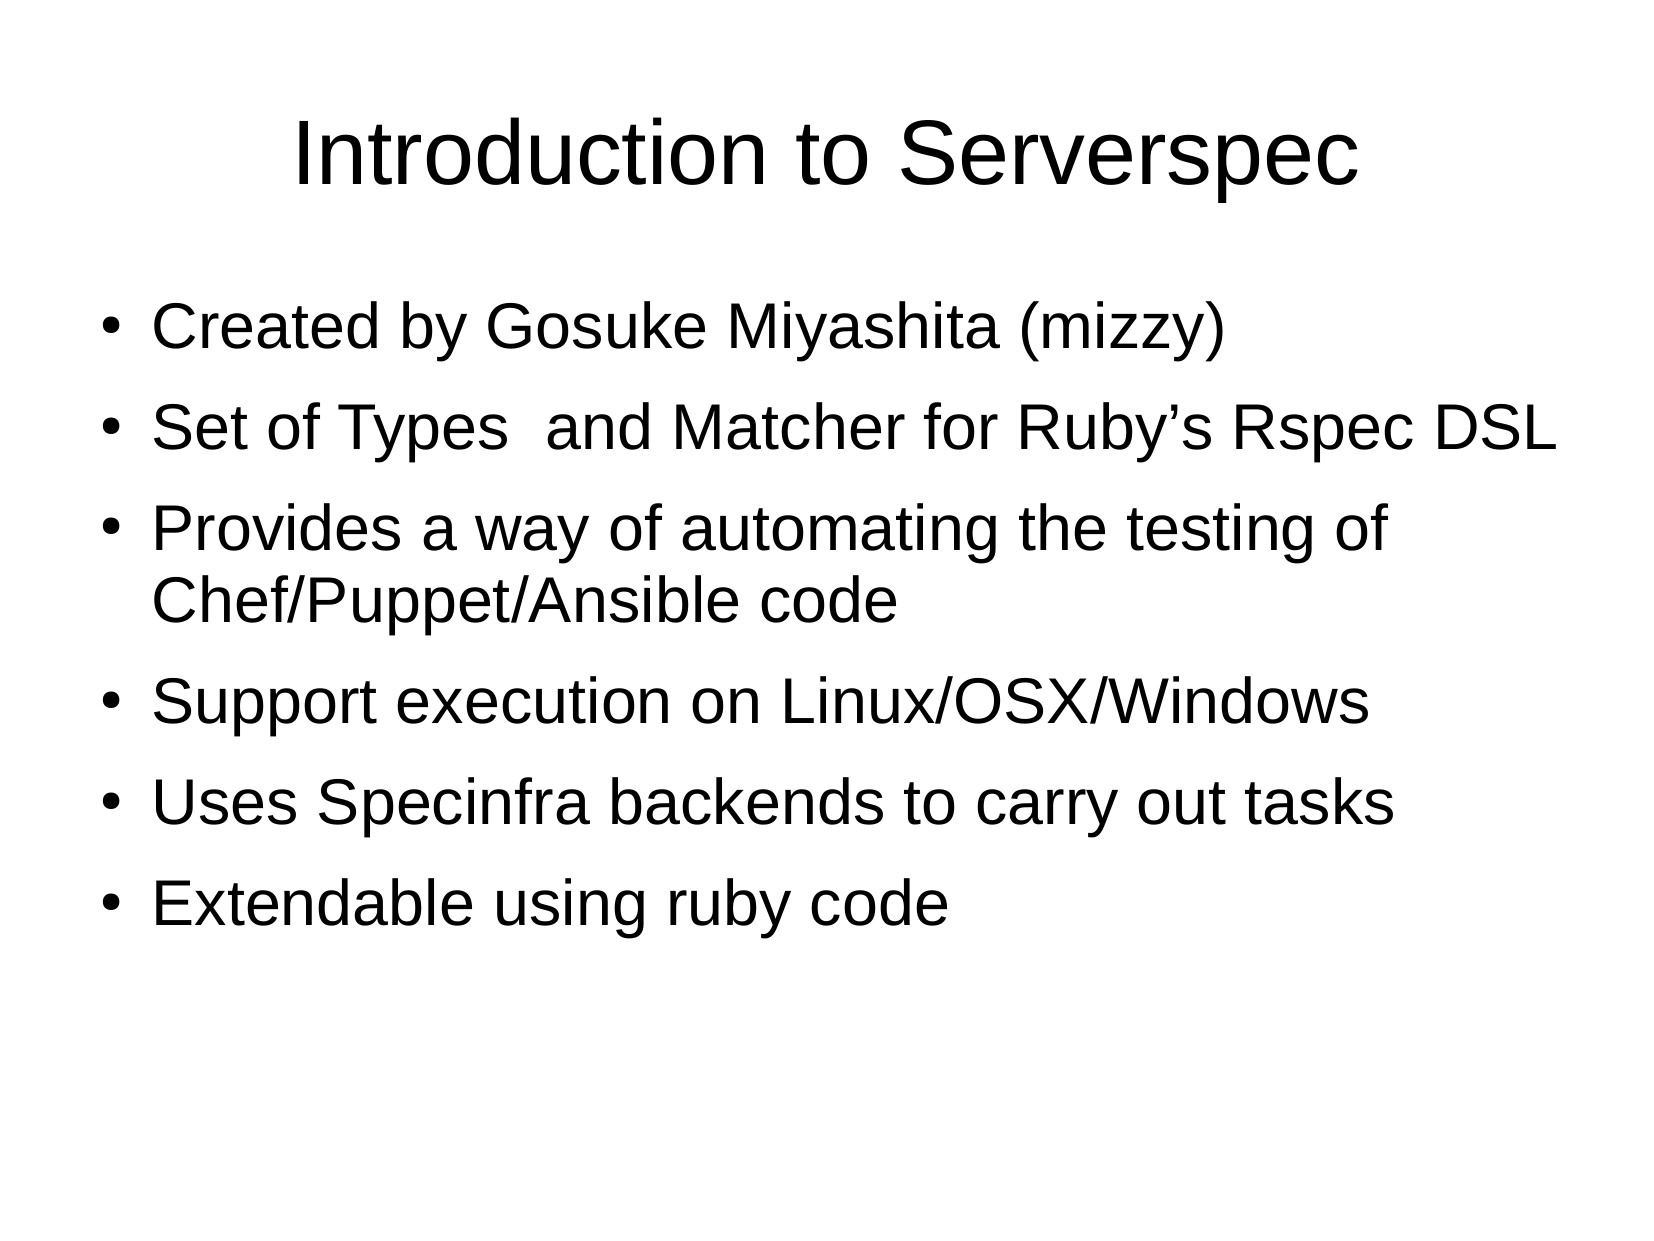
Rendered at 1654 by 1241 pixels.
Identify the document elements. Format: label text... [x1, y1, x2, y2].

list Created by Gosuke Miyashita (mizzy) Set of Types and Matcher for Ruby’s Rspec DSL Provides a way of automating the testing of Chef/Puppet/Ansible code Support execution on Linux/OSX/Windows Uses Specinfra backends to carry out tasks Extendable using ruby code [82, 290, 1571, 1010]
title Introduction to Serverspec [82, 49, 1571, 257]
